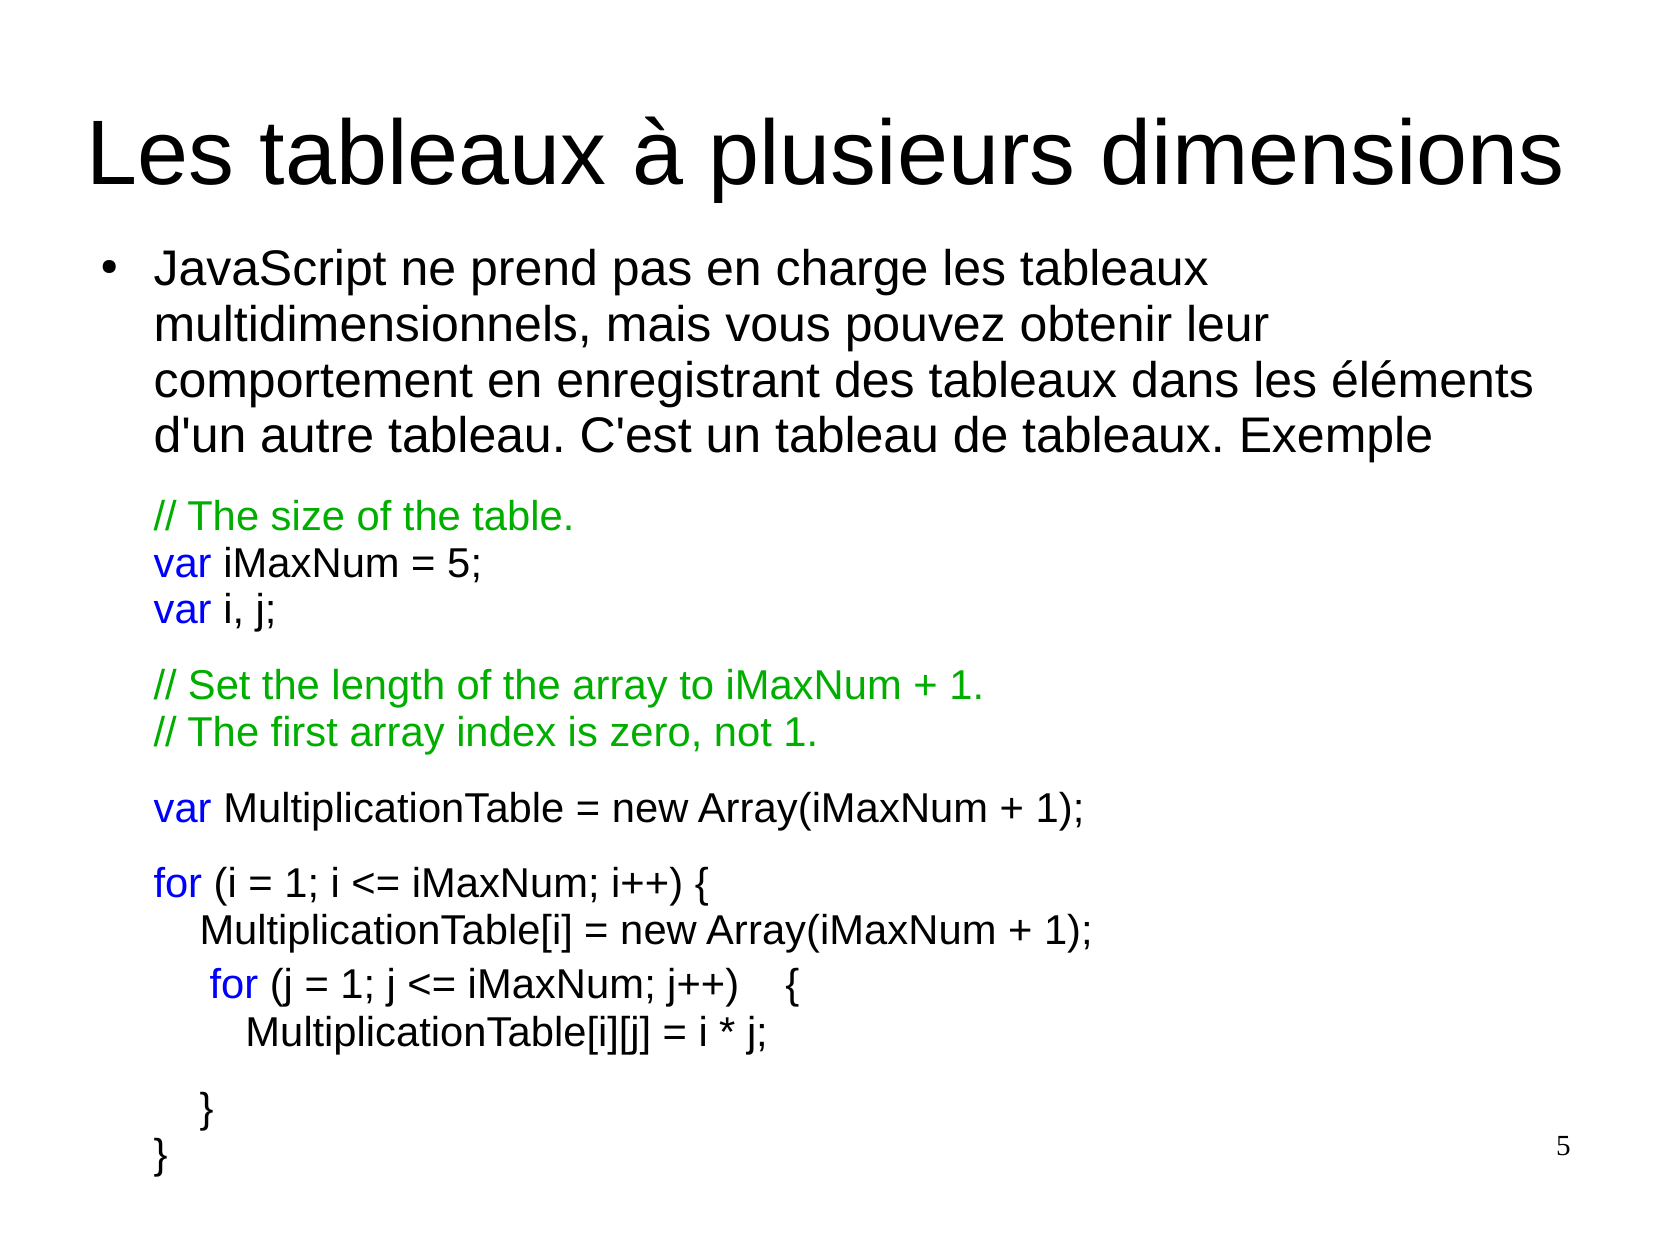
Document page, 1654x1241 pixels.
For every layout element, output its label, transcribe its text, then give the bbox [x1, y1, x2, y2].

title Les tableaux à plusieurs dimensions [82, 49, 1571, 240]
list JavaScript ne prend pas en charge les tableaux multidimensionnels, mais vous pouvez obtenir leur comportement en enregistrant des tableaux dans les éléments d'un autre tableau. C'est un tableau de tableaux. Exemple // The size of the table. var iMaxNum = 5; var i, j; // Set the length of the array to iMaxNum + 1. // The first array index is zero, not 1. var MultiplicationTable = new Array(iMaxNum + 1); for (i = 1; i <= iMaxNum; i++) { MultiplicationTable[i] = new Array(iMaxNum + 1); for (j = 1; j <= iMaxNum; j++) { MultiplicationTable[i][j] = i * j; } } [82, 240, 1571, 1182]
